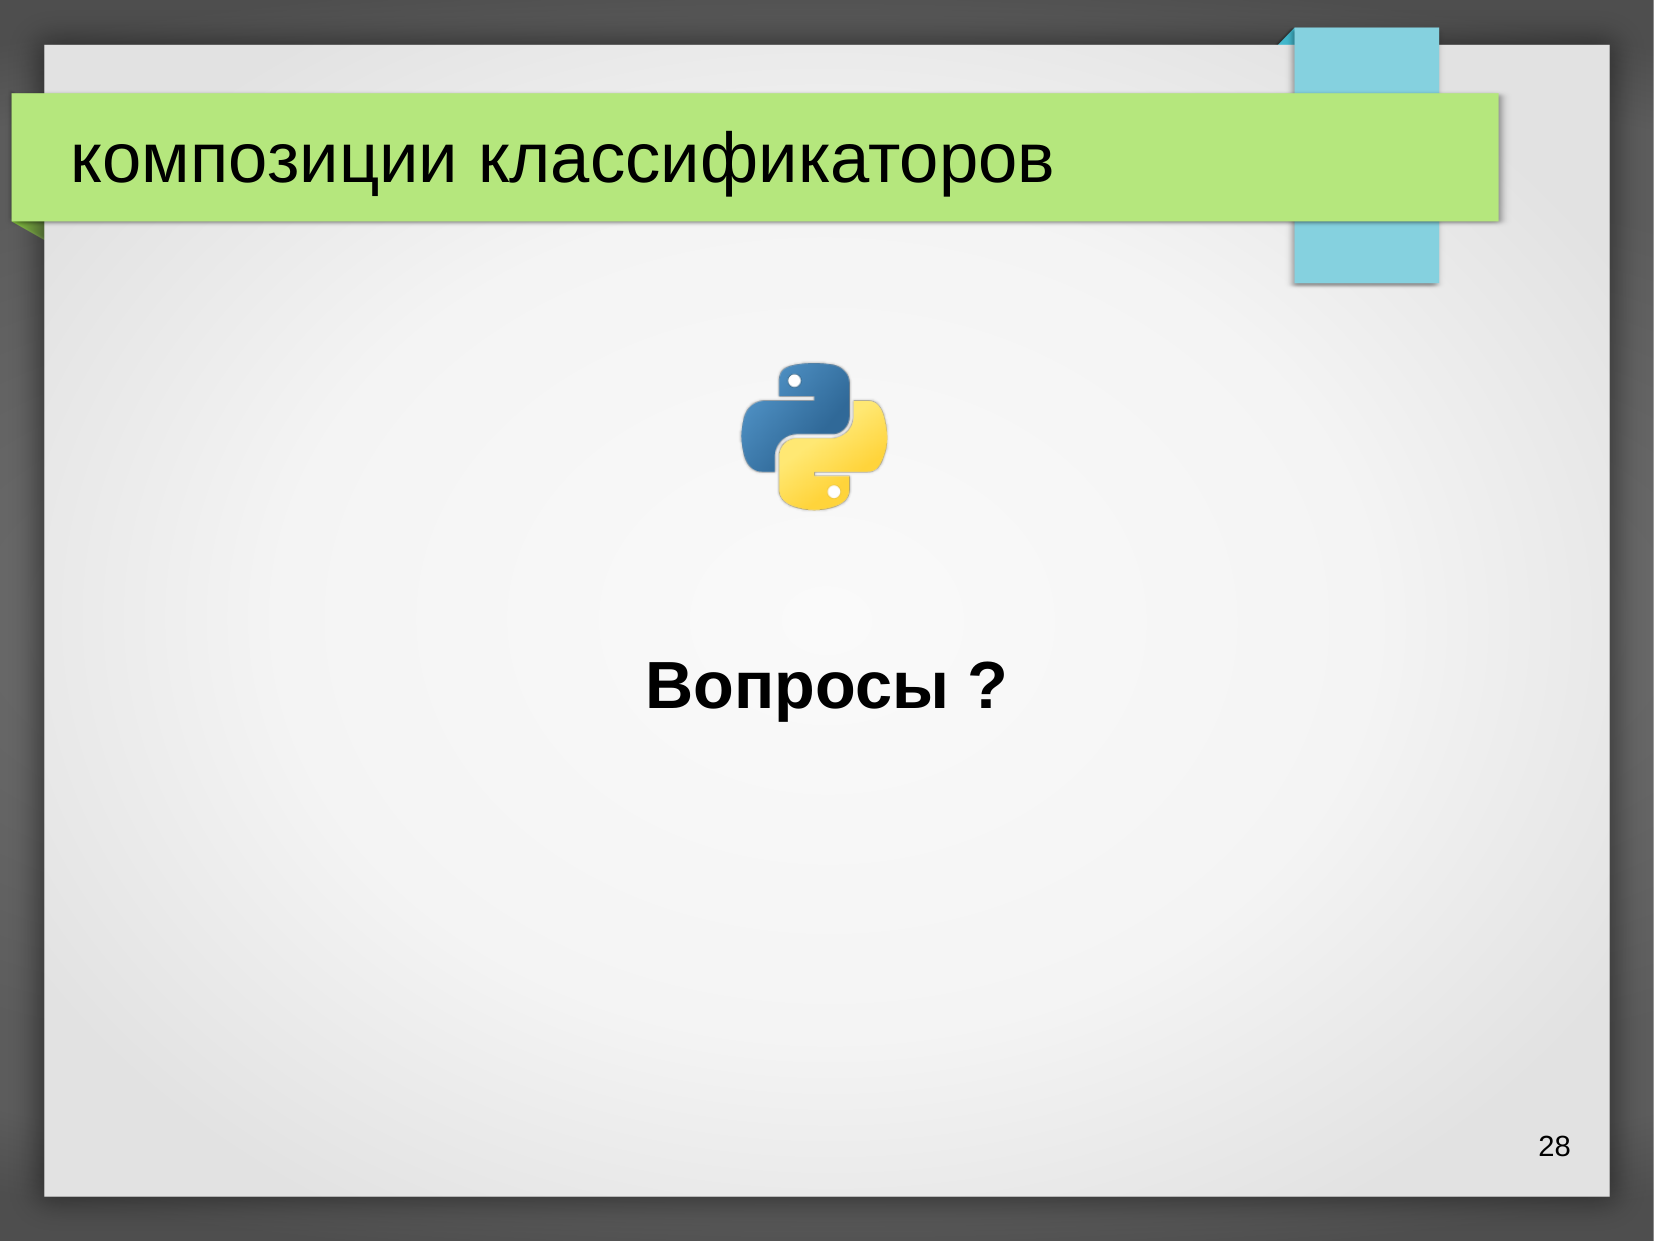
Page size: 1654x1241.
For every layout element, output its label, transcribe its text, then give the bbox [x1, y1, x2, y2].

subtitle Вопросы ? [82, 236, 1571, 1134]
title композиции классификаторов [70, 118, 1205, 199]
picture [0, 0, 1654, 1241]
